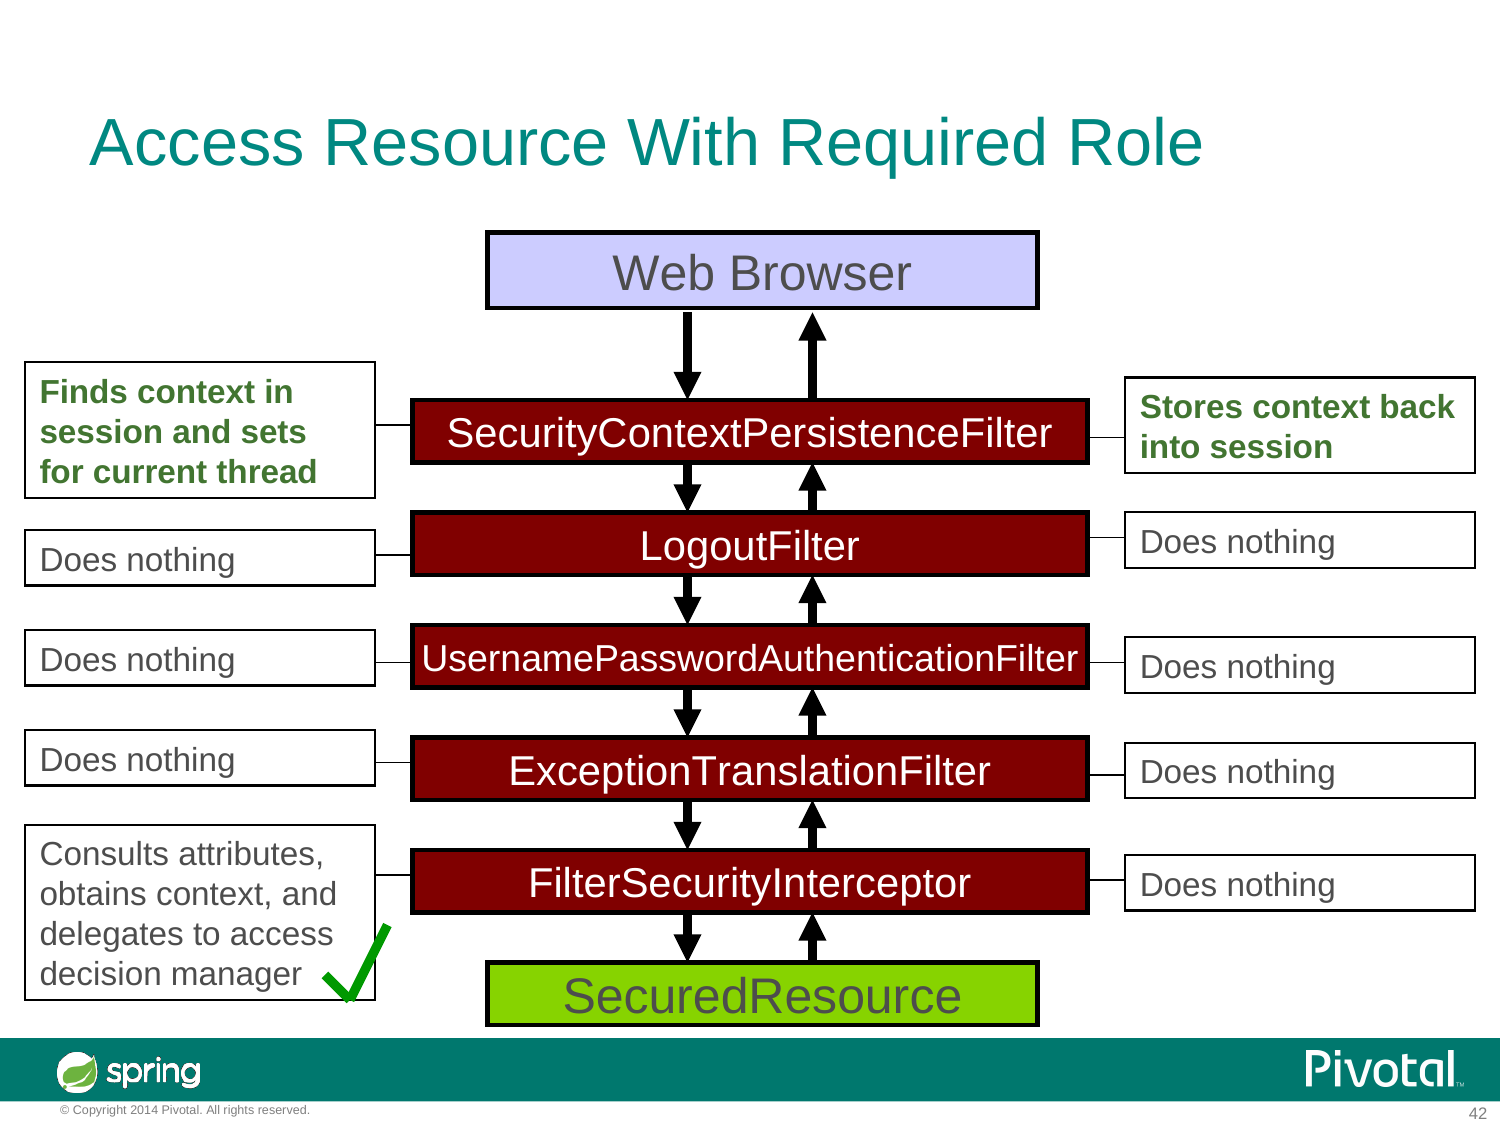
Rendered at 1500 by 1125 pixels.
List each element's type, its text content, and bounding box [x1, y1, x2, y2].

picture [1306, 1050, 1464, 1087]
text_box SecuredResource [487, 962, 1038, 1026]
text_box Does nothing [24, 530, 376, 586]
text_box Does nothing [24, 730, 376, 786]
text_box LogoutFilter [412, 512, 1088, 576]
text_box Does nothing [1124, 742, 1476, 799]
text_box Consults attributes, obtains context, and delegates to access decision manager [24, 824, 376, 1001]
text_box SecurityContextPersistenceFilter [412, 399, 1088, 463]
title Access Resource With Required Role [75, 91, 1426, 187]
text_box UsernamePasswordAuthenticationFilter [412, 624, 1088, 688]
text_box ExceptionTranslationFilter [412, 737, 1088, 801]
text_box Finds context in session and sets for current thread [24, 362, 376, 498]
text_box Does nothing [1124, 855, 1476, 911]
text_box FilterSecurityInterceptor [412, 849, 1088, 913]
text_box Does nothing [24, 630, 376, 686]
text_box Stores context back into session [1124, 377, 1476, 473]
text_box Web Browser [487, 232, 1038, 309]
text_box Does nothing [1124, 512, 1476, 568]
picture [32, 1041, 210, 1103]
text_box Does nothing [1124, 637, 1476, 693]
